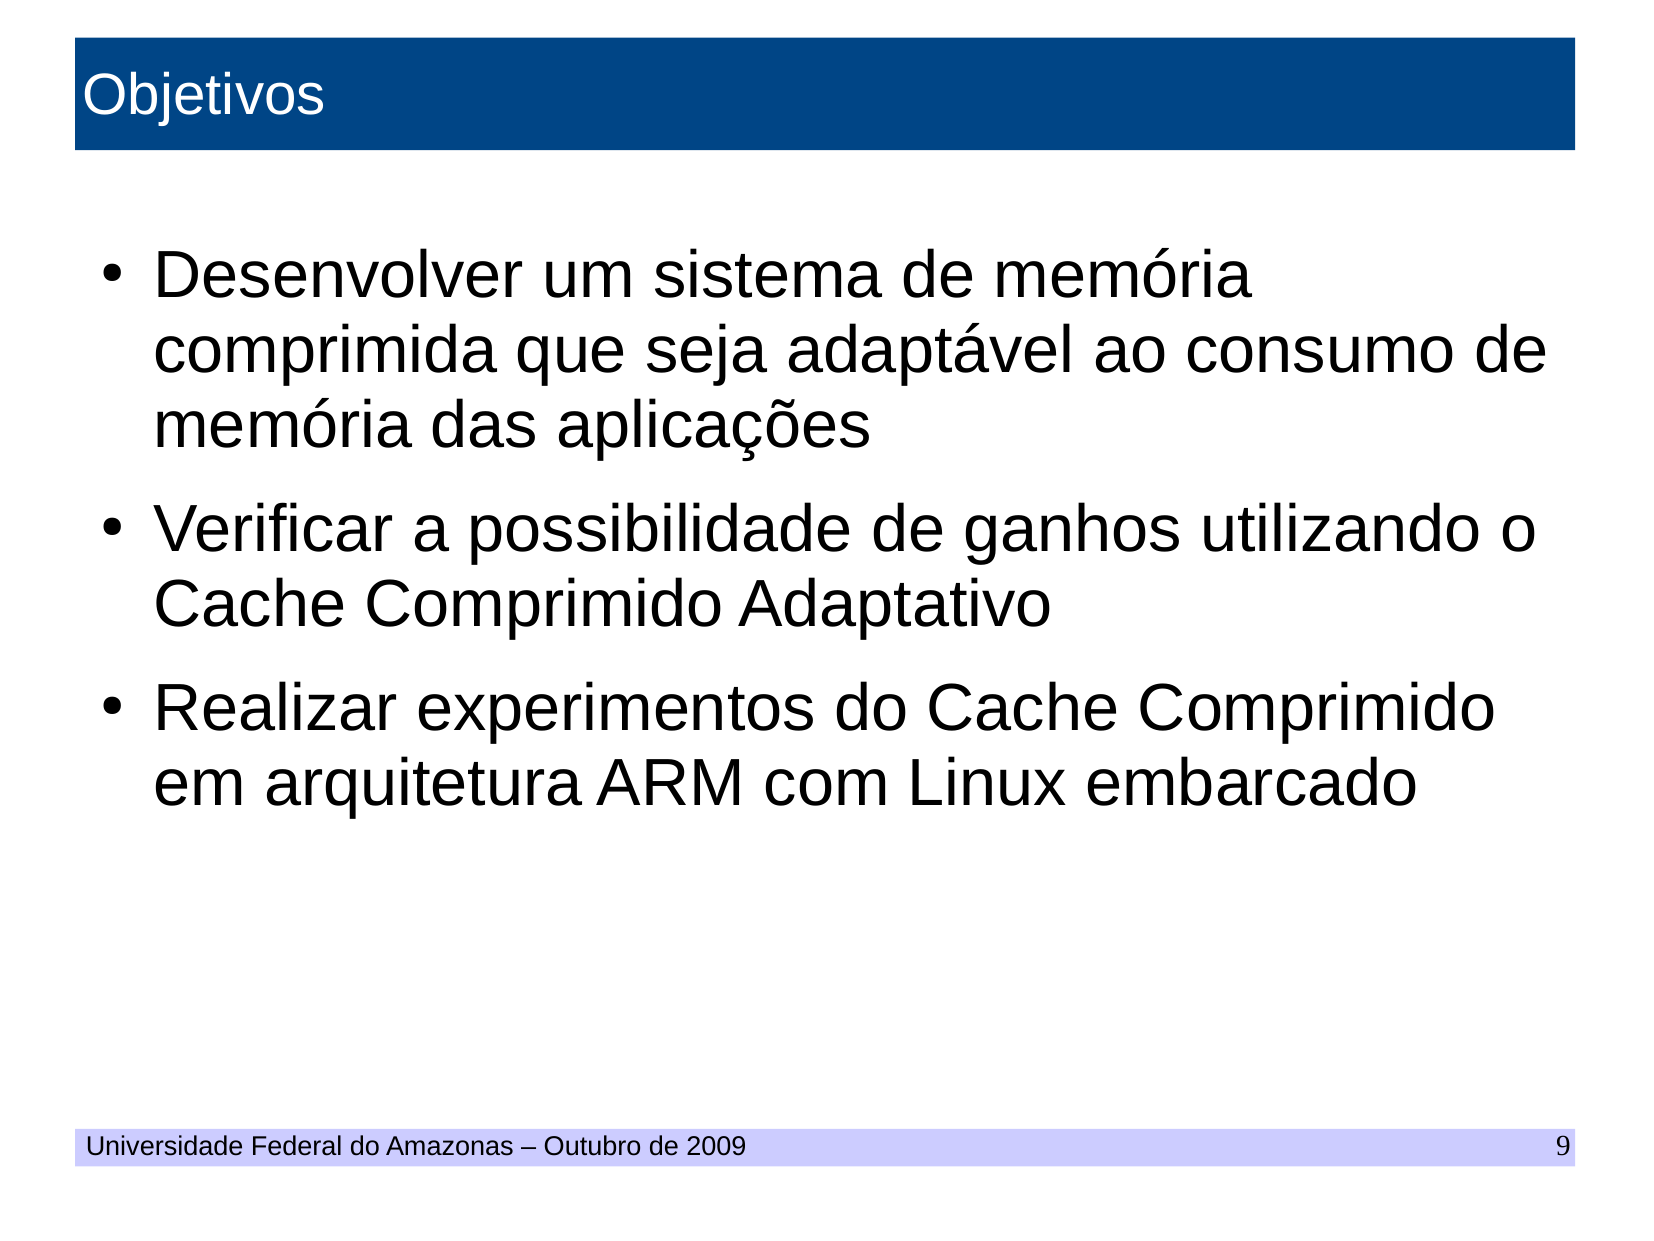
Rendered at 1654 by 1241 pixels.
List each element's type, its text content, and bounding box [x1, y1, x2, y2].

title Objetivos [82, 43, 1571, 145]
list Desenvolver um sistema de memória comprimida que seja adaptável ao consumo de memória das aplicações Verificar a possibilidade de ganhos utilizando o Cache Comprimido Adaptativo Realizar experimentos do Cache Comprimido em arquitetura ARM com Linux embarcado [82, 237, 1571, 1056]
